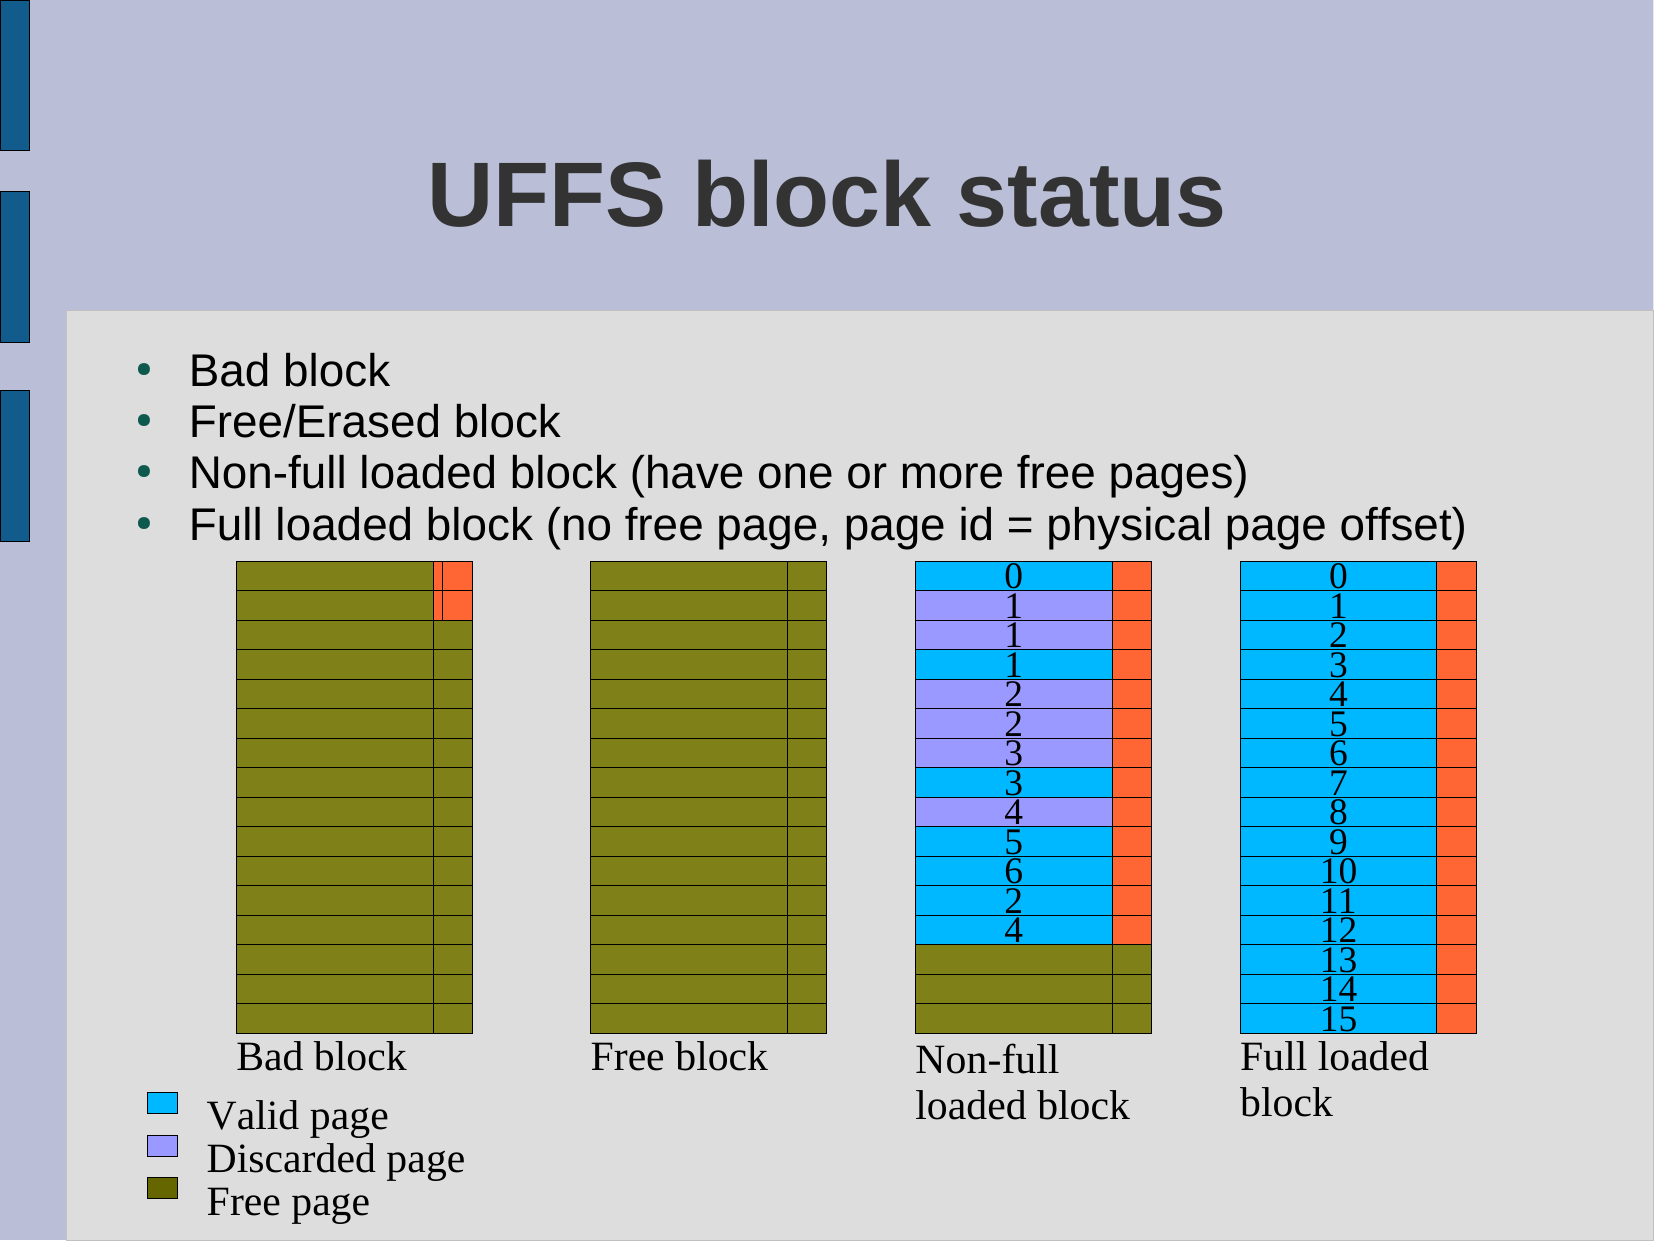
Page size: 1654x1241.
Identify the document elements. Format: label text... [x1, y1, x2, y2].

text_box 4 [915, 797, 1112, 826]
list Bad block Free/Erased block Non-full loaded block (have one or more free pages) Full loaded block (no free page, page id = physical page offset) [118, 344, 1531, 562]
title UFFS block status [121, 91, 1534, 299]
text_box 1 [915, 591, 1112, 620]
text_box [236, 561, 473, 1033]
text_box 6 [915, 857, 1112, 885]
text_box 1 [915, 620, 1112, 649]
text_box 2 [915, 708, 1112, 738]
text_box 15 [1240, 1003, 1436, 1033]
text_box 1 [915, 649, 1112, 679]
text_box 9 [1240, 826, 1436, 857]
text_box 8 [1240, 797, 1436, 826]
text_box 0 [915, 561, 1112, 591]
text_box 5 [1240, 708, 1436, 738]
text_box 0 [1240, 561, 1436, 591]
text_box 3 [1240, 649, 1436, 679]
text_box 14 [1240, 974, 1436, 1003]
text_box [147, 1135, 178, 1157]
text_box [590, 561, 827, 1033]
text_box [147, 1177, 178, 1199]
text_box 2 [915, 885, 1112, 915]
text_box Valid page [206, 1092, 562, 1135]
text_box Full loaded block [1240, 1033, 1477, 1128]
text_box 3 [915, 767, 1112, 797]
text_box Discarded page [206, 1135, 591, 1183]
text_box 4 [1240, 679, 1436, 708]
text_box 12 [1240, 915, 1436, 944]
text_box 2 [915, 679, 1112, 708]
text_box [915, 561, 1152, 1034]
text_box 4 [915, 915, 1112, 944]
text_box 6 [1240, 738, 1436, 767]
text_box [147, 1092, 178, 1114]
text_box 3 [915, 738, 1112, 767]
text_box 5 [915, 826, 1112, 857]
text_box Non-full loaded block [915, 1036, 1152, 1131]
text_box [1436, 561, 1477, 1033]
text_box Bad block [236, 1033, 473, 1081]
text_box 10 [1240, 857, 1436, 885]
text_box 1 [1240, 591, 1436, 620]
text_box 11 [1240, 885, 1436, 915]
text_box 7 [1240, 767, 1436, 797]
text_box 13 [1240, 944, 1436, 974]
text_box Free block [590, 1033, 827, 1081]
text_box Free page [206, 1177, 532, 1225]
text_box 2 [1240, 620, 1436, 649]
